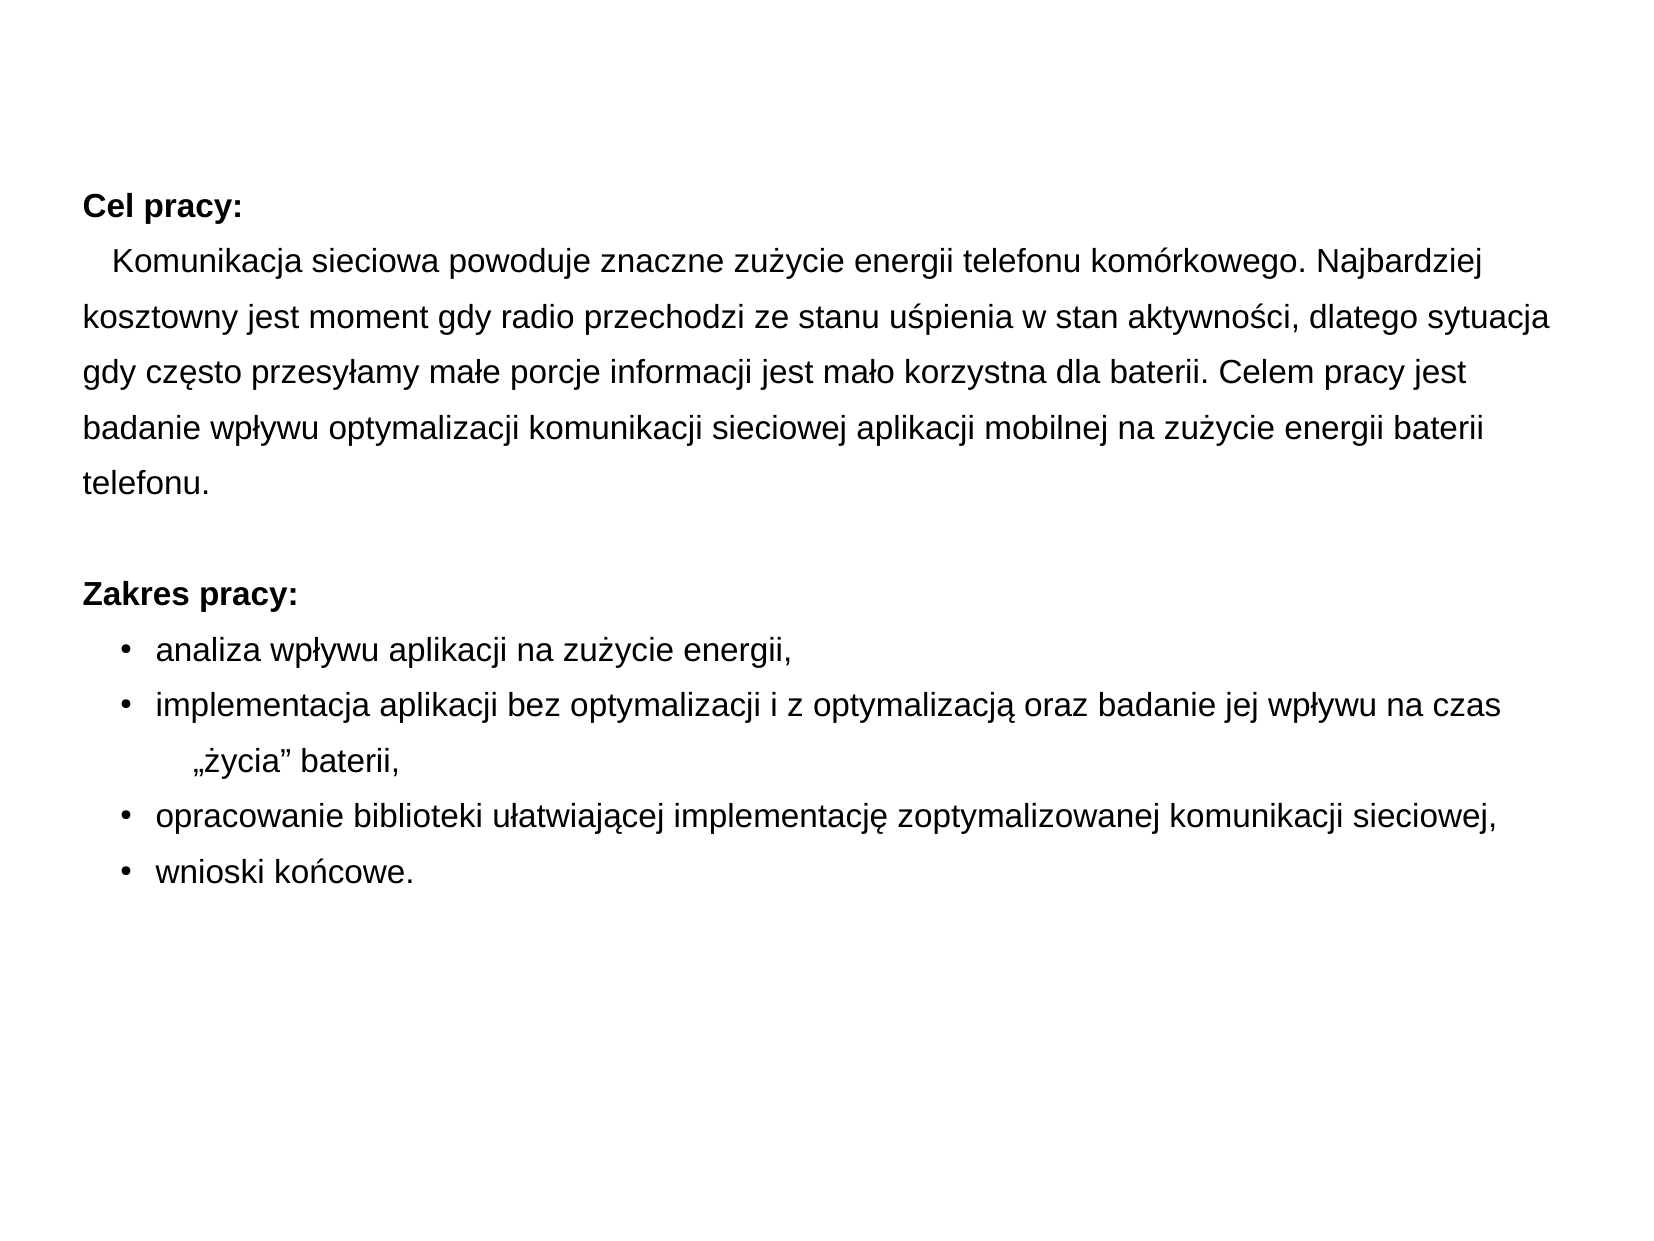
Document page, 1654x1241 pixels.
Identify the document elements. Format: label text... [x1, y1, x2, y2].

subtitle Cel pracy: Komunikacja sieciowa powoduje znaczne zużycie energii telefonu komórkowego. Najbardziej kosztowny jest moment gdy radio przechodzi ze stanu uśpienia w stan aktywności, dlatego sytuacja gdy często przesyłamy małe porcje informacji jest mało korzystna dla baterii. Celem pracy jest badanie wpływu optymalizacji komunikacji sieciowej aplikacji mobilnej na zużycie energii baterii telefonu. Zakres pracy: analiza wpływu aplikacji na zużycie energii, implementacja aplikacji bez optymalizacji i z optymalizacją oraz badanie jej wpływu na czas „życia” baterii, opracowanie biblioteki ułatwiającej implementację zoptymalizowanej komunikacji sieciowej, wnioski końcowe. [82, 49, 1571, 1010]
